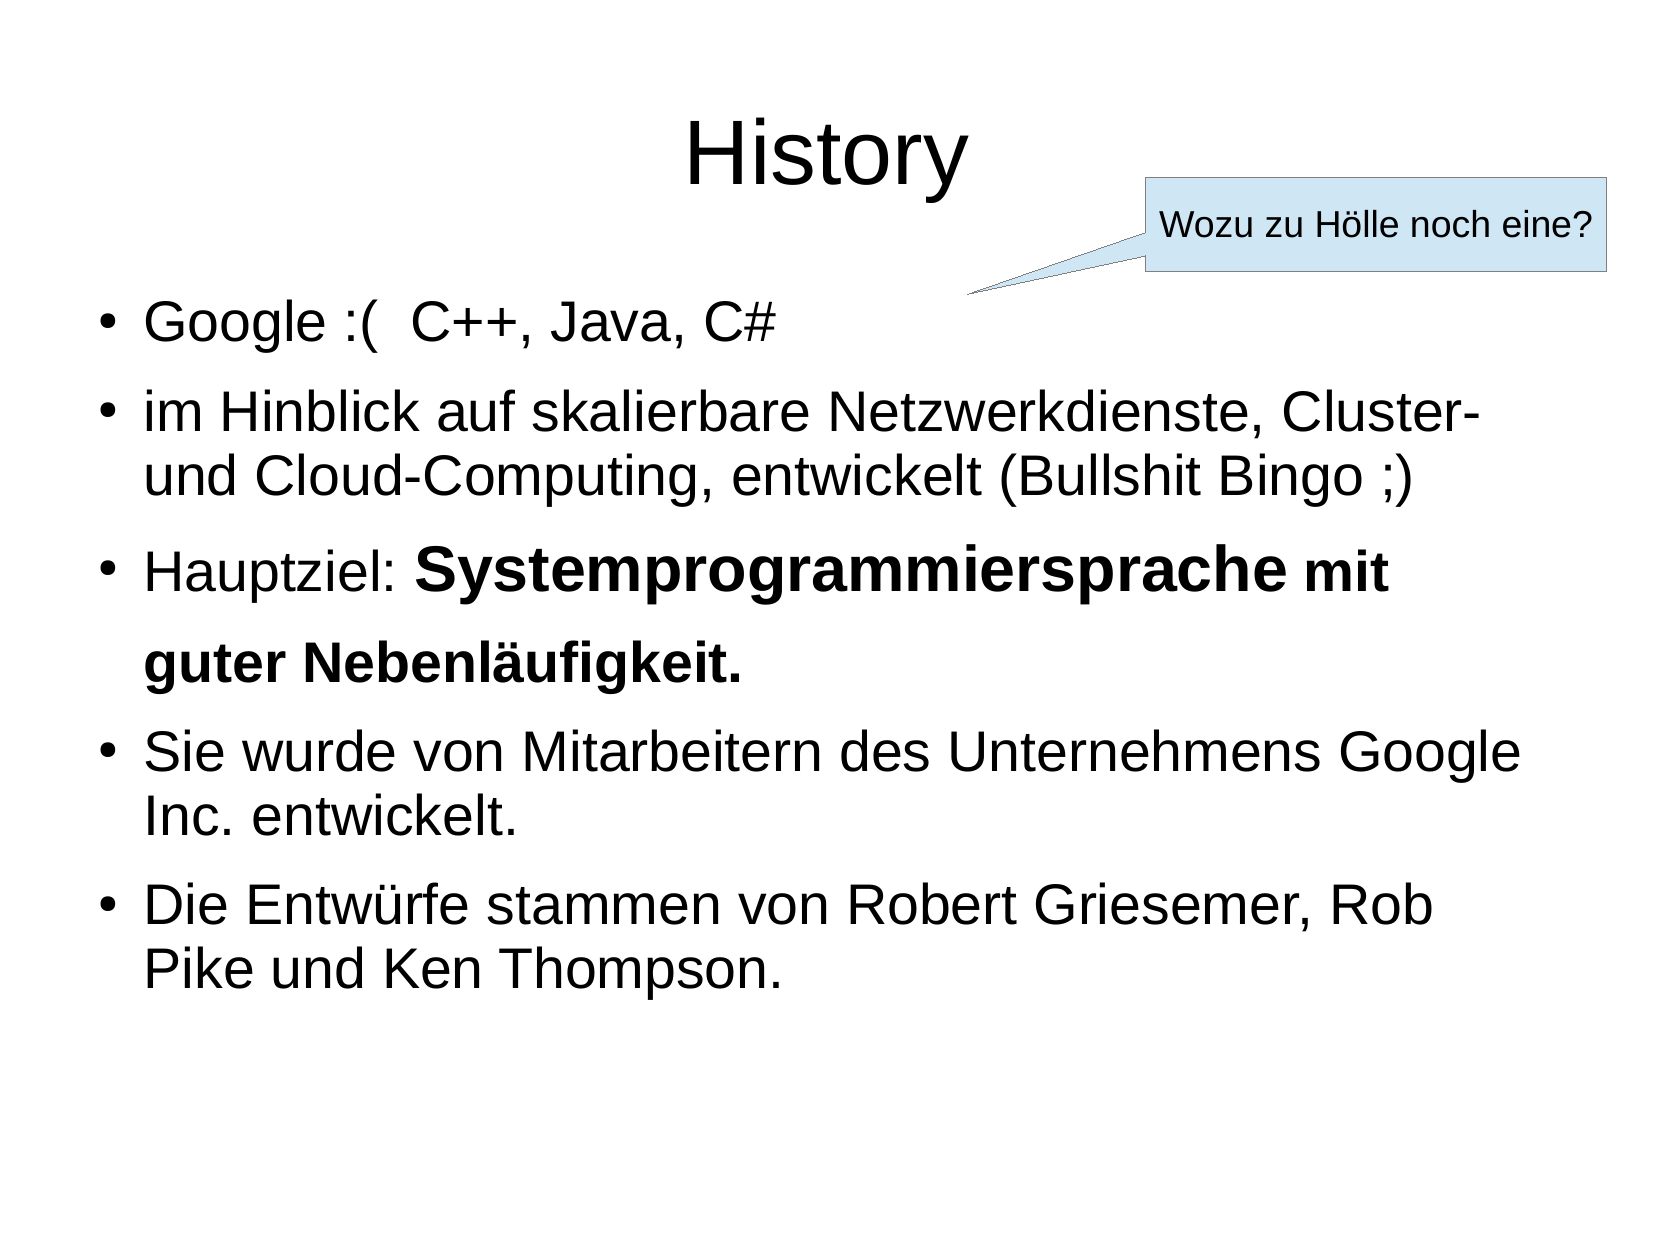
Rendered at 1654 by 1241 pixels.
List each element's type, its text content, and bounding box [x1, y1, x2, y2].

text_box Wozu zu Hölle noch eine? [967, 177, 1607, 295]
list Google :( C++, Java, C# im Hinblick auf skalierbare Netzwerkdienste, Cluster- und Cloud-Computing, entwickelt (Bullshit Bingo ;) Hauptziel: Systemprogrammiersprache mit guter Nebenläufigkeit. Sie wurde von Mitarbeitern des Unternehmens Google Inc. entwickelt. Die Entwürfe stammen von Robert Griesemer, Rob Pike und Ken Thompson. [82, 290, 1538, 1010]
title History [82, 49, 1571, 257]
